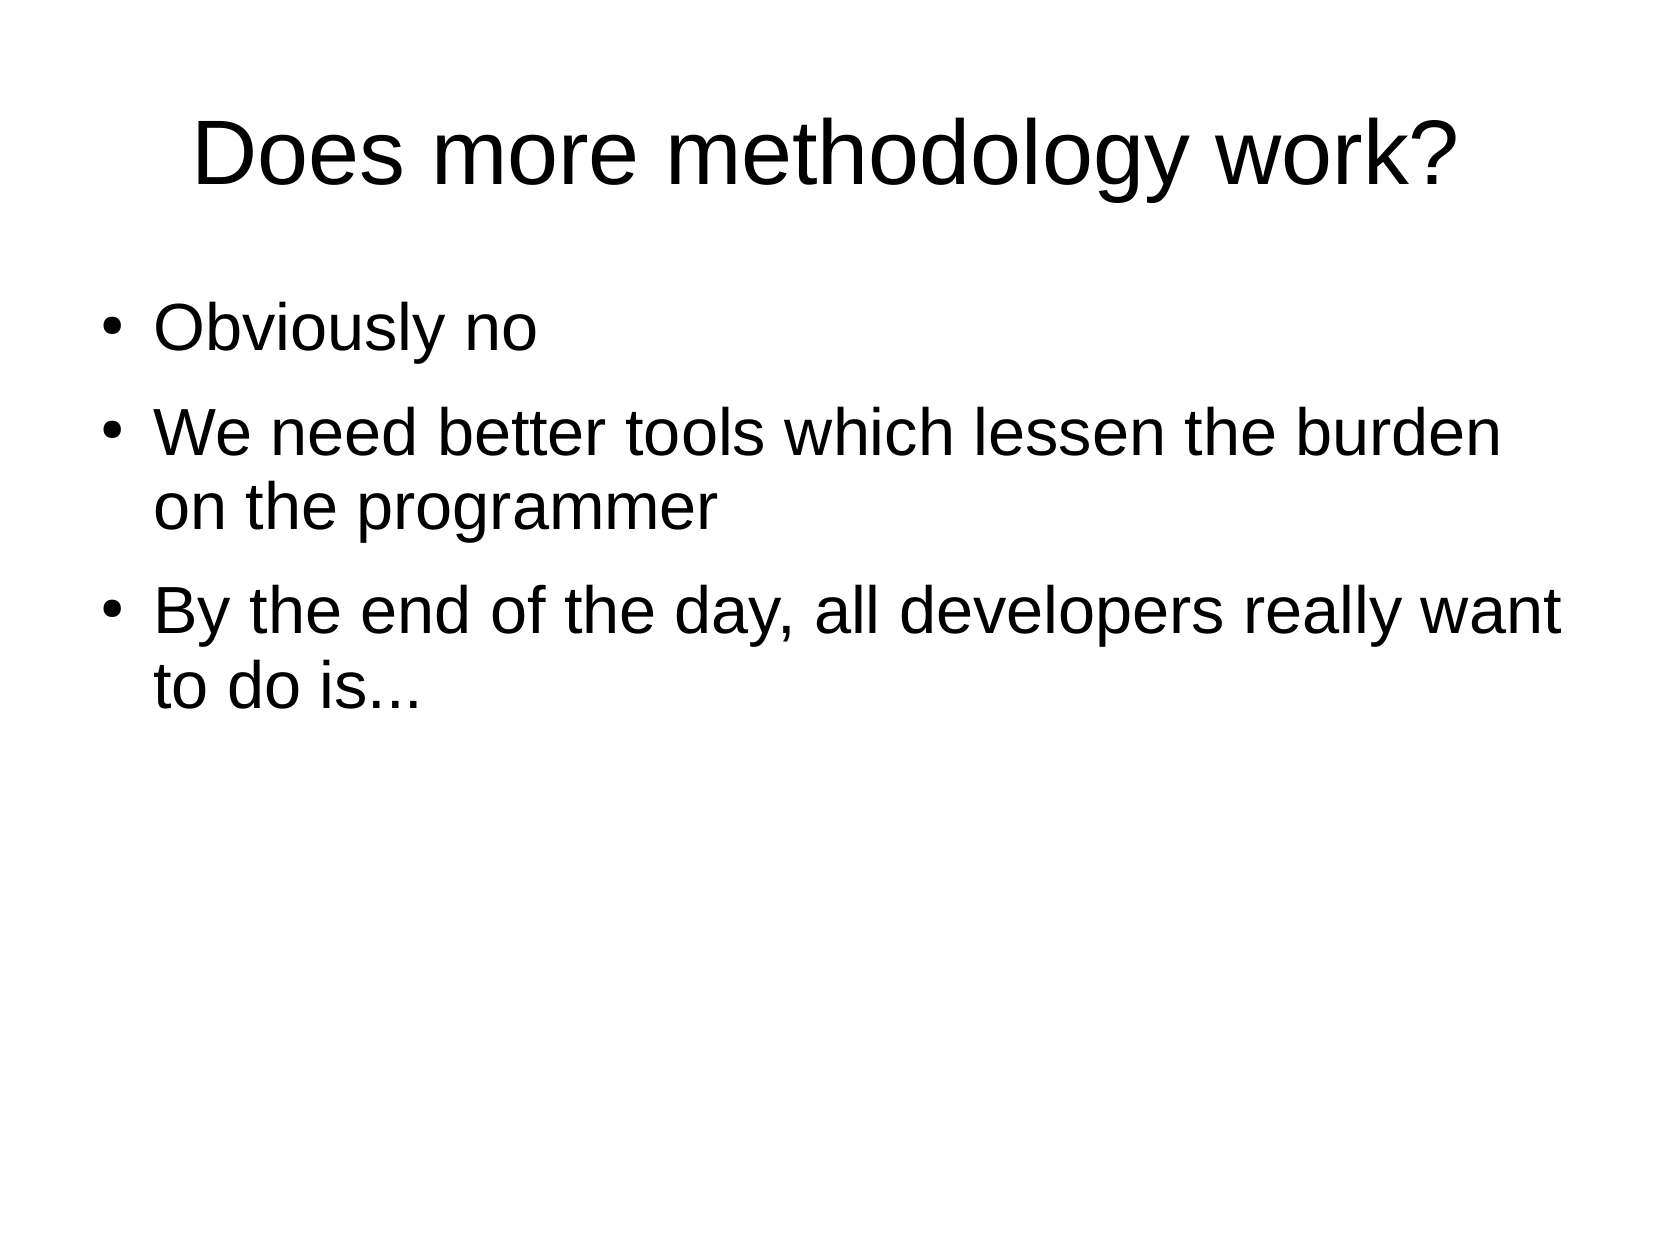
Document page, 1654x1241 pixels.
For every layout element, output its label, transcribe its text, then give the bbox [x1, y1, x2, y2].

title Does more methodology work? [82, 49, 1571, 257]
list Obviously no We need better tools which lessen the burden on the programmer By the end of the day, all developers really want to do is... [82, 290, 1571, 1109]
